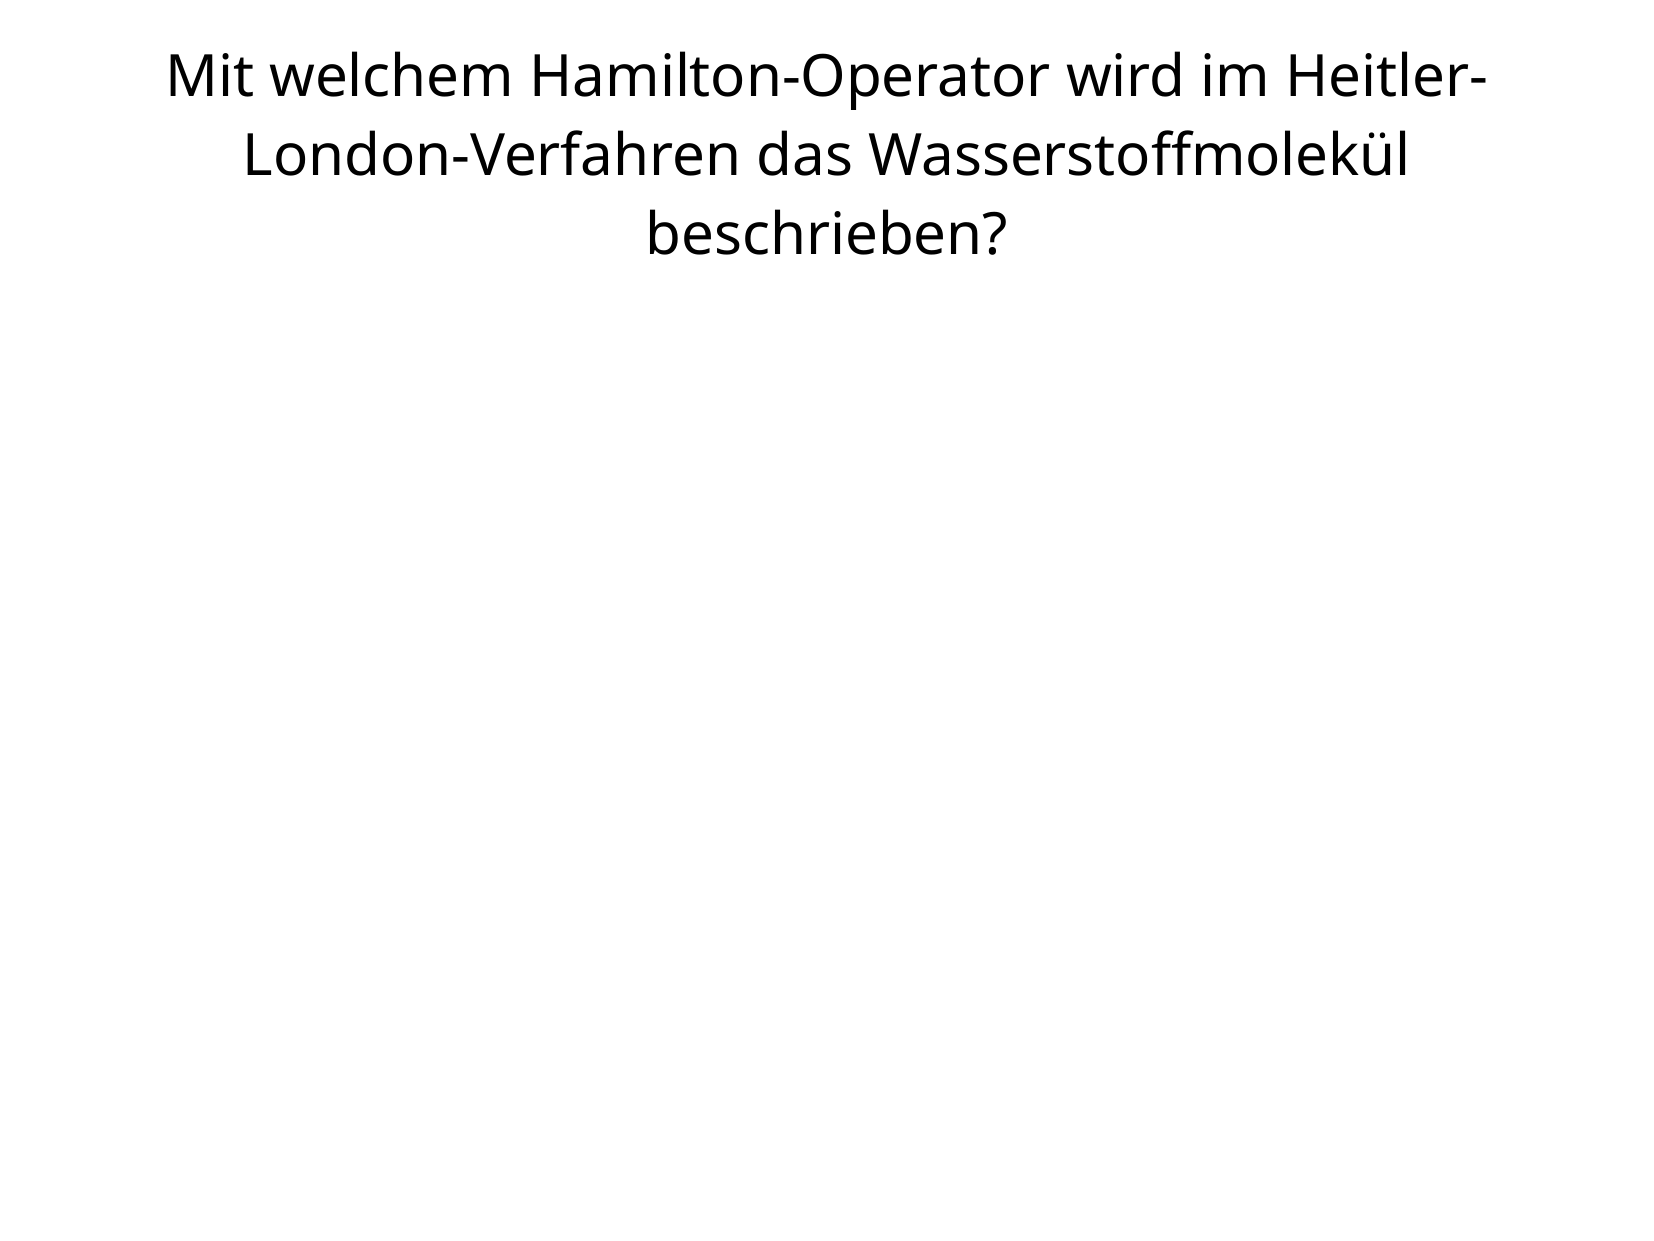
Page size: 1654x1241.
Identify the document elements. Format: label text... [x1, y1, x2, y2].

title Mit welchem Hamilton-Operator wird im Heitler-London-Verfahren das Wasserstoffmolekül beschrieben? [82, 49, 1571, 257]
